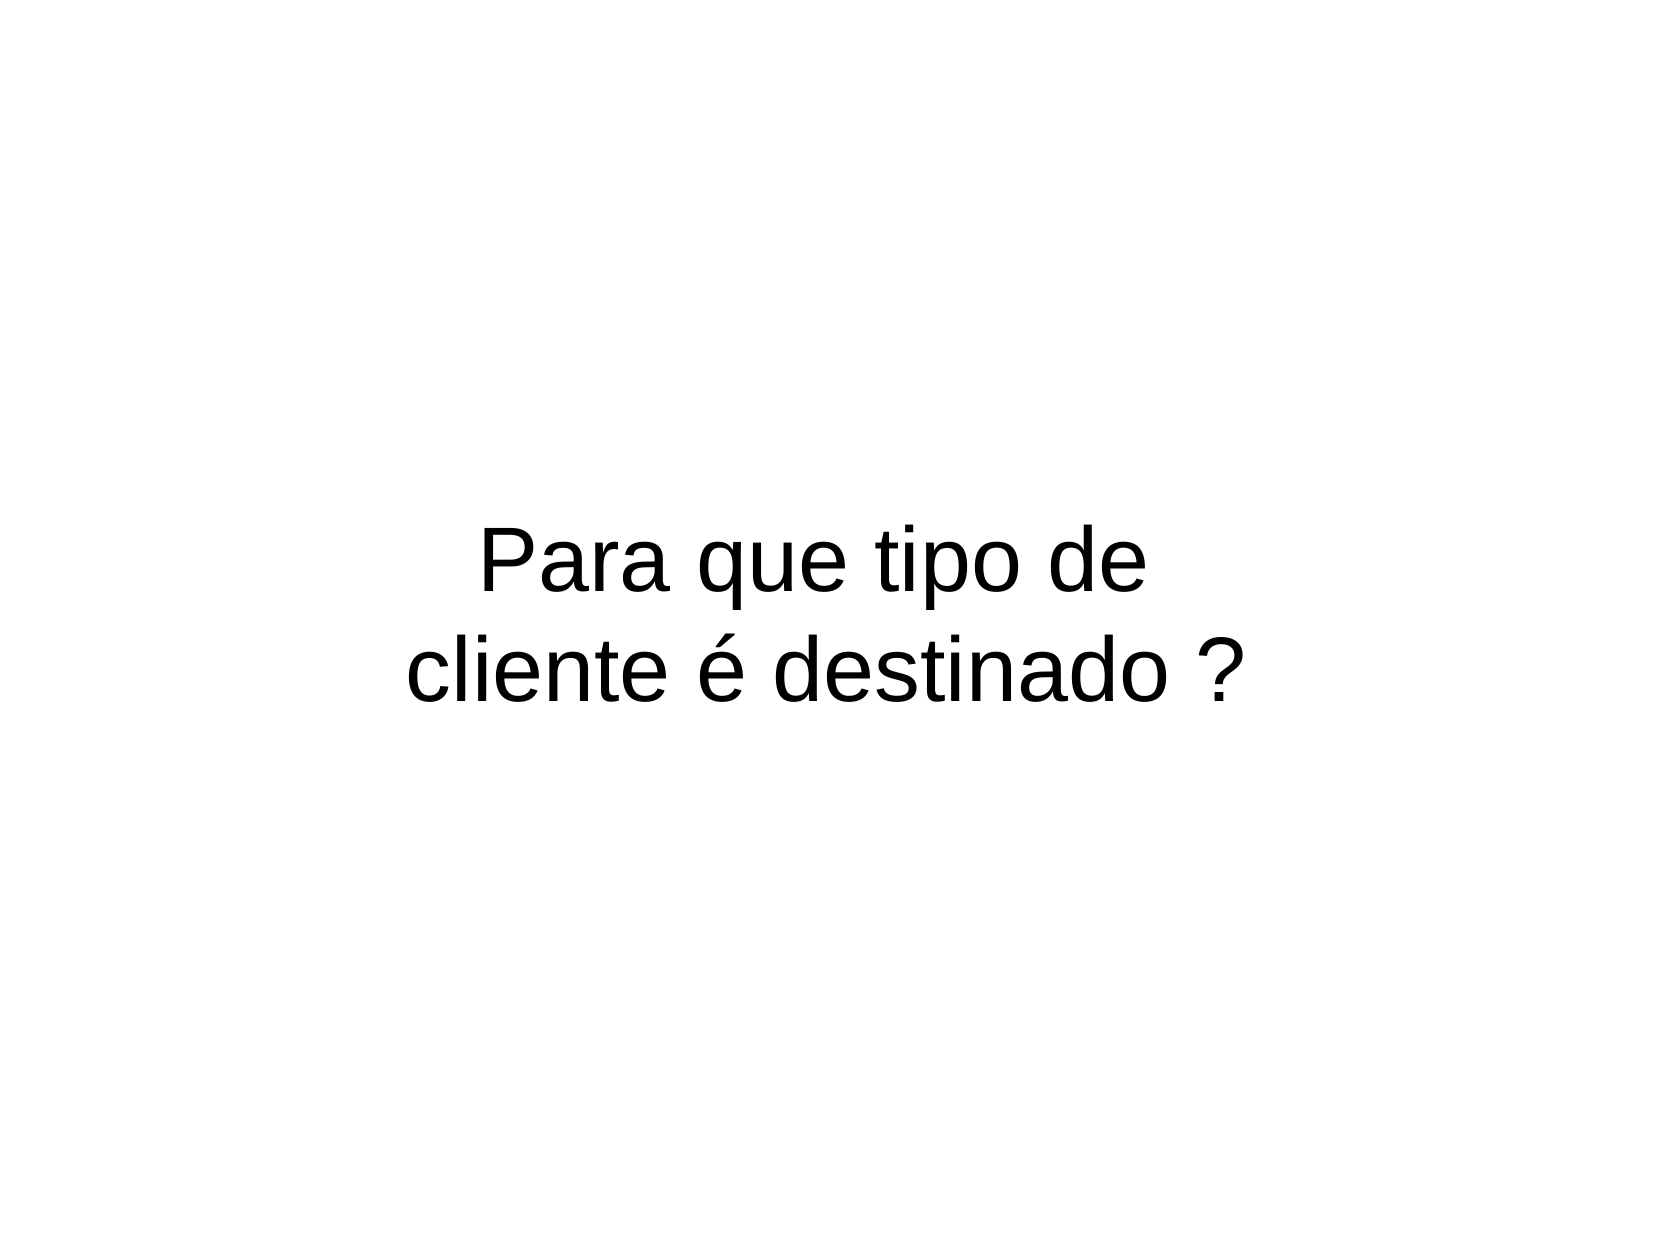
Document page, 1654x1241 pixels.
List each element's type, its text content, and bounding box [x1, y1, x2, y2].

title Para que tipo de cliente é destinado ? [82, 49, 1571, 1170]
